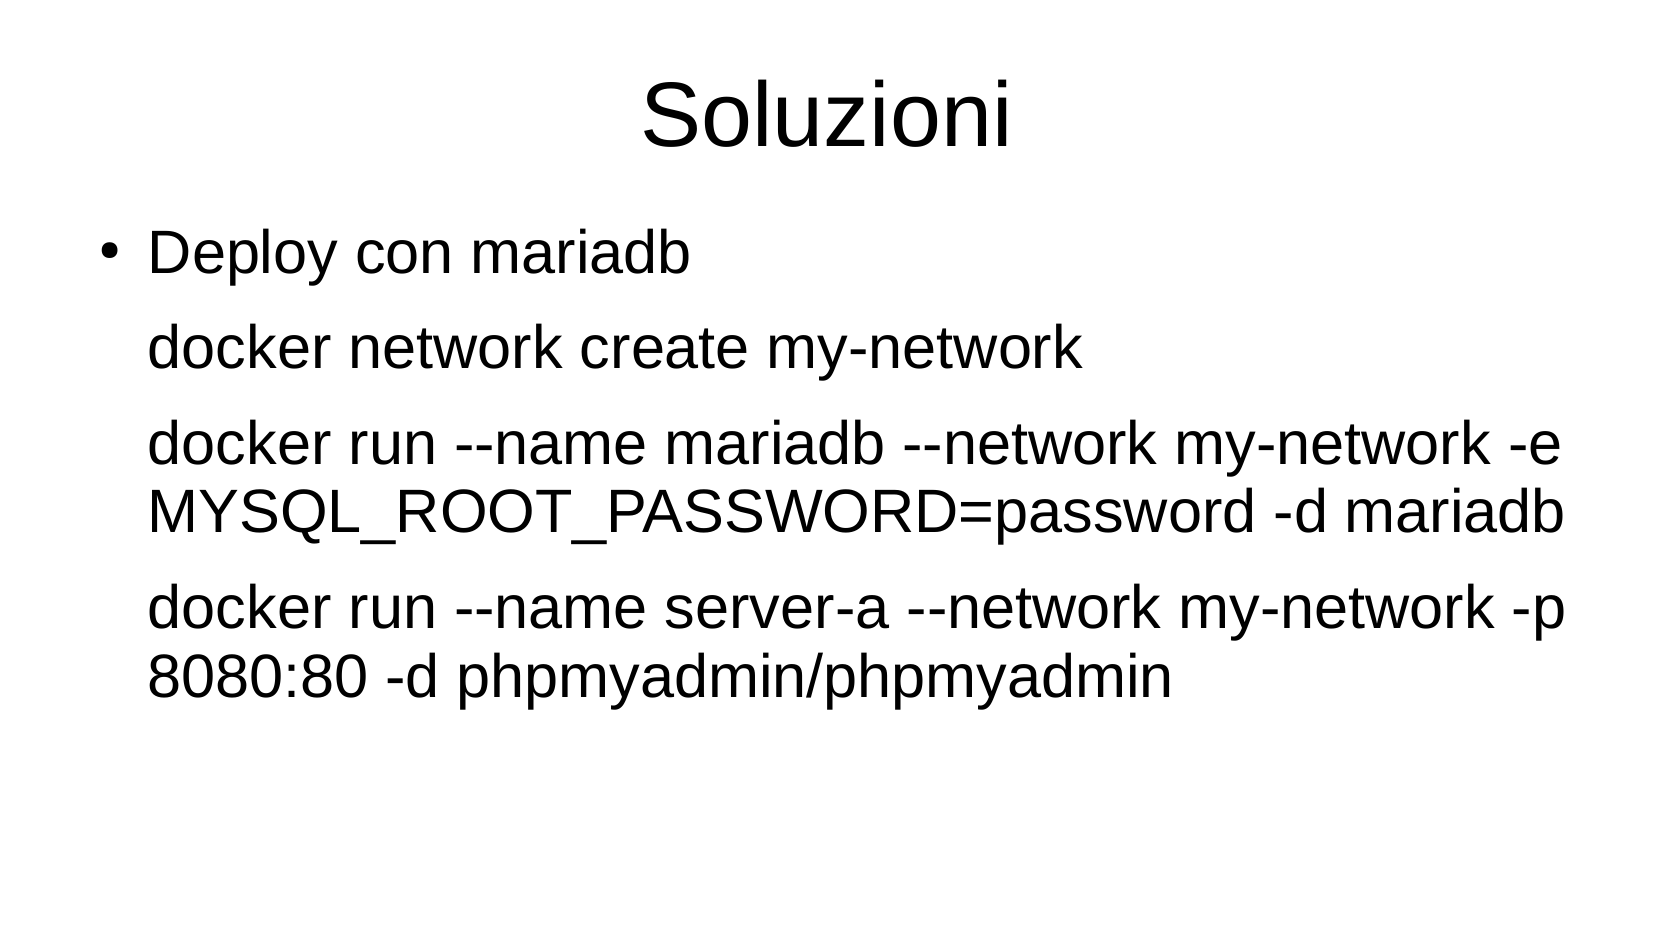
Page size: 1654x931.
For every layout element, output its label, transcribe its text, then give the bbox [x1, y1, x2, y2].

list Deploy con mariadb docker network create my-network docker run --name mariadb --network my-network -e MYSQL_ROOT_PASSWORD=password -d mariadb docker run --name server-a --network my-network -p 8080:80 -d phpmyadmin/phpmyadmin [82, 217, 1571, 758]
title Soluzioni [82, 37, 1571, 193]
